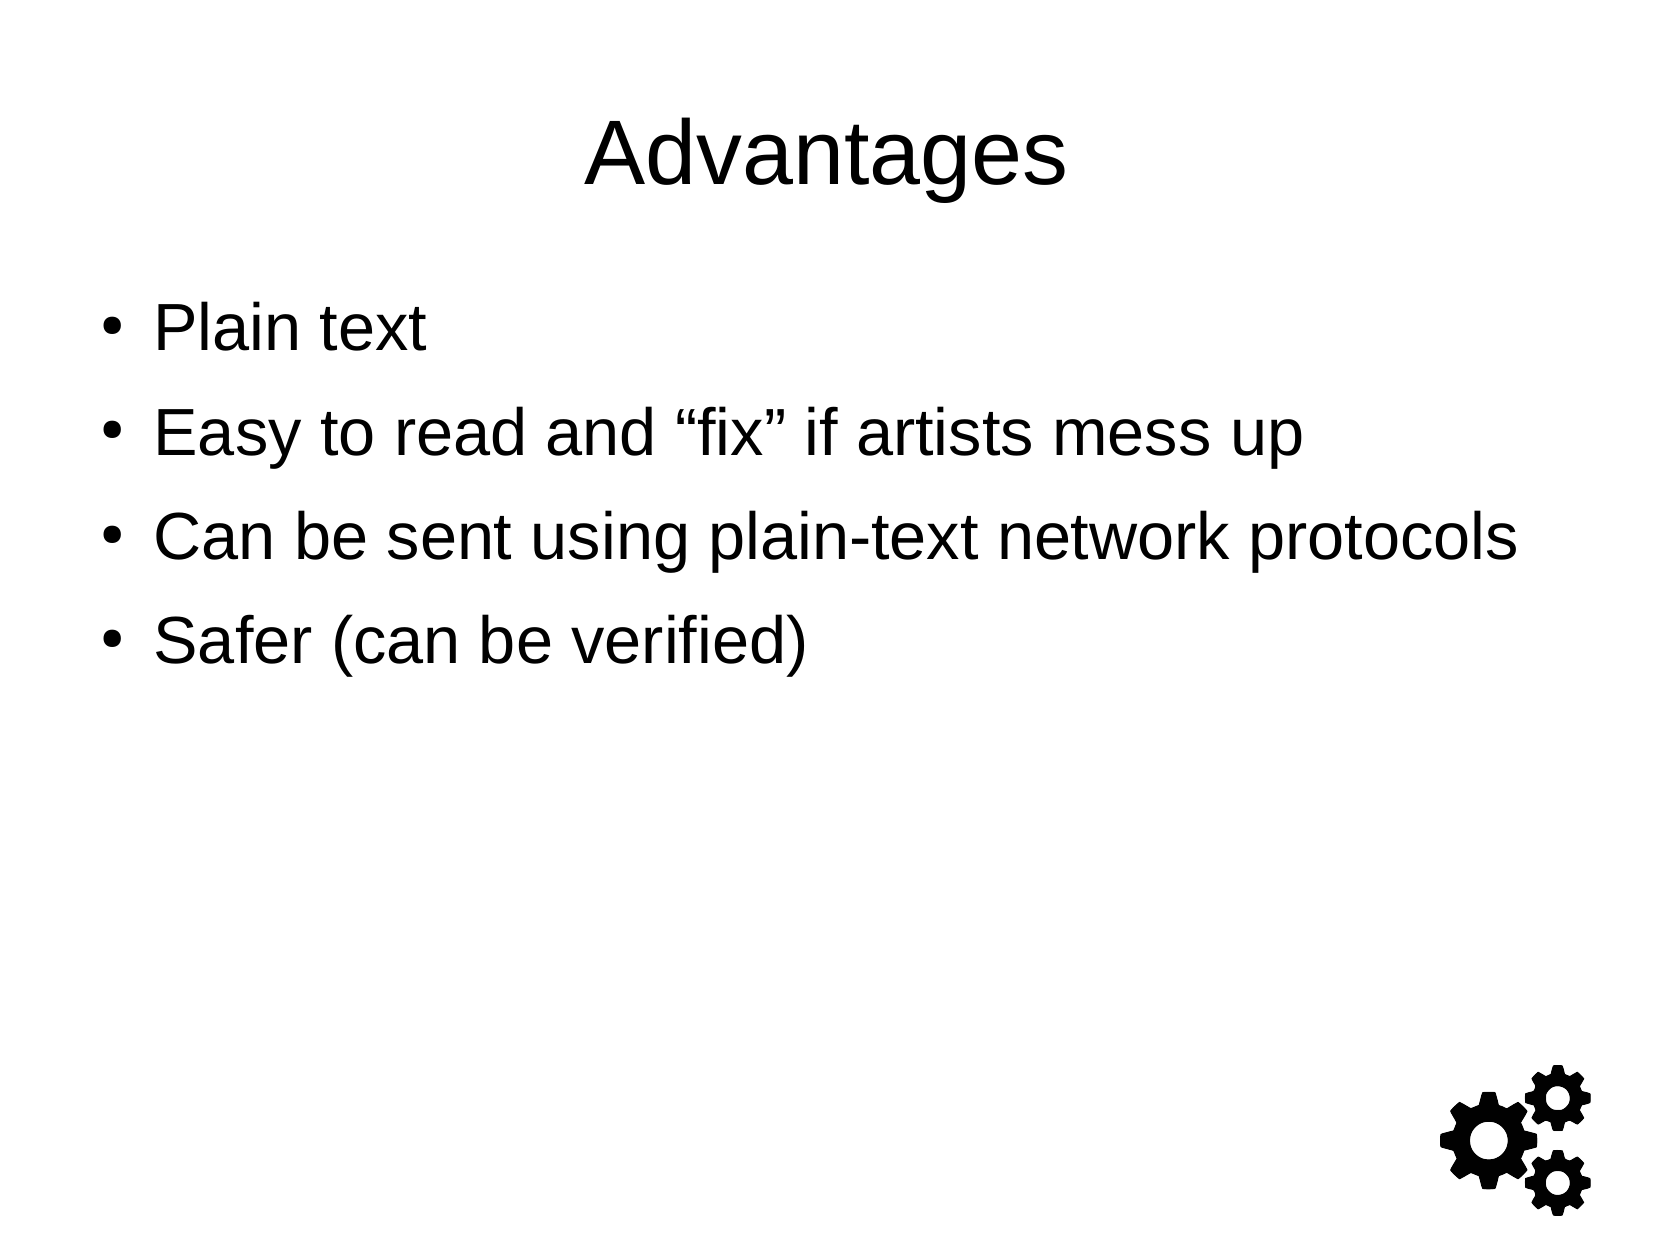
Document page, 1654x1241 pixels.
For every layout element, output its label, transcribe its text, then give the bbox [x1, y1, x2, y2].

title Advantages [82, 49, 1571, 257]
picture [1440, 1065, 1591, 1216]
list Plain text Easy to read and “fix” if artists mess up Can be sent using plain-text network protocols Safer (can be verified) [82, 290, 1571, 1010]
